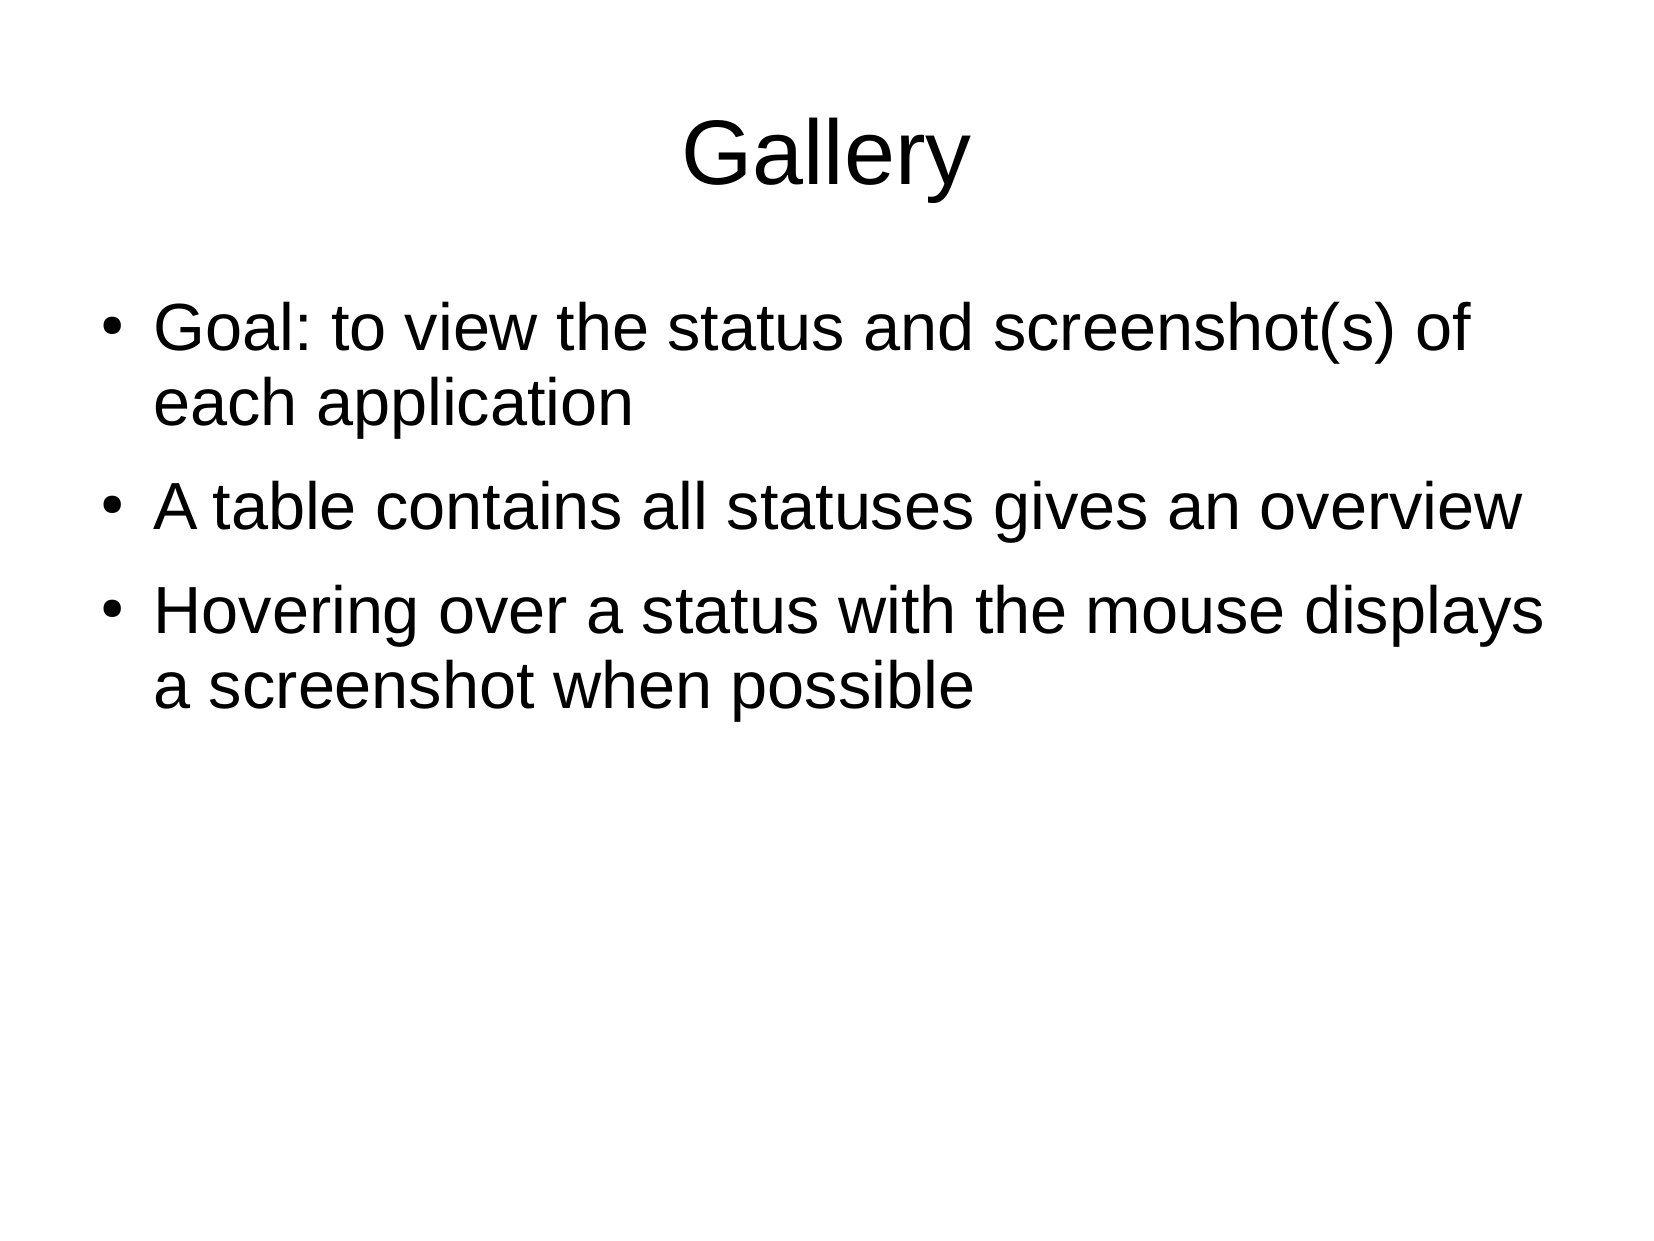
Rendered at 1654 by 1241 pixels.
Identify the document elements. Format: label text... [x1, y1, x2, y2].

list Goal: to view the status and screenshot(s) of each application A table contains all statuses gives an overview Hovering over a status with the mouse displays a screenshot when possible [82, 290, 1571, 1109]
title Gallery [82, 49, 1571, 257]
